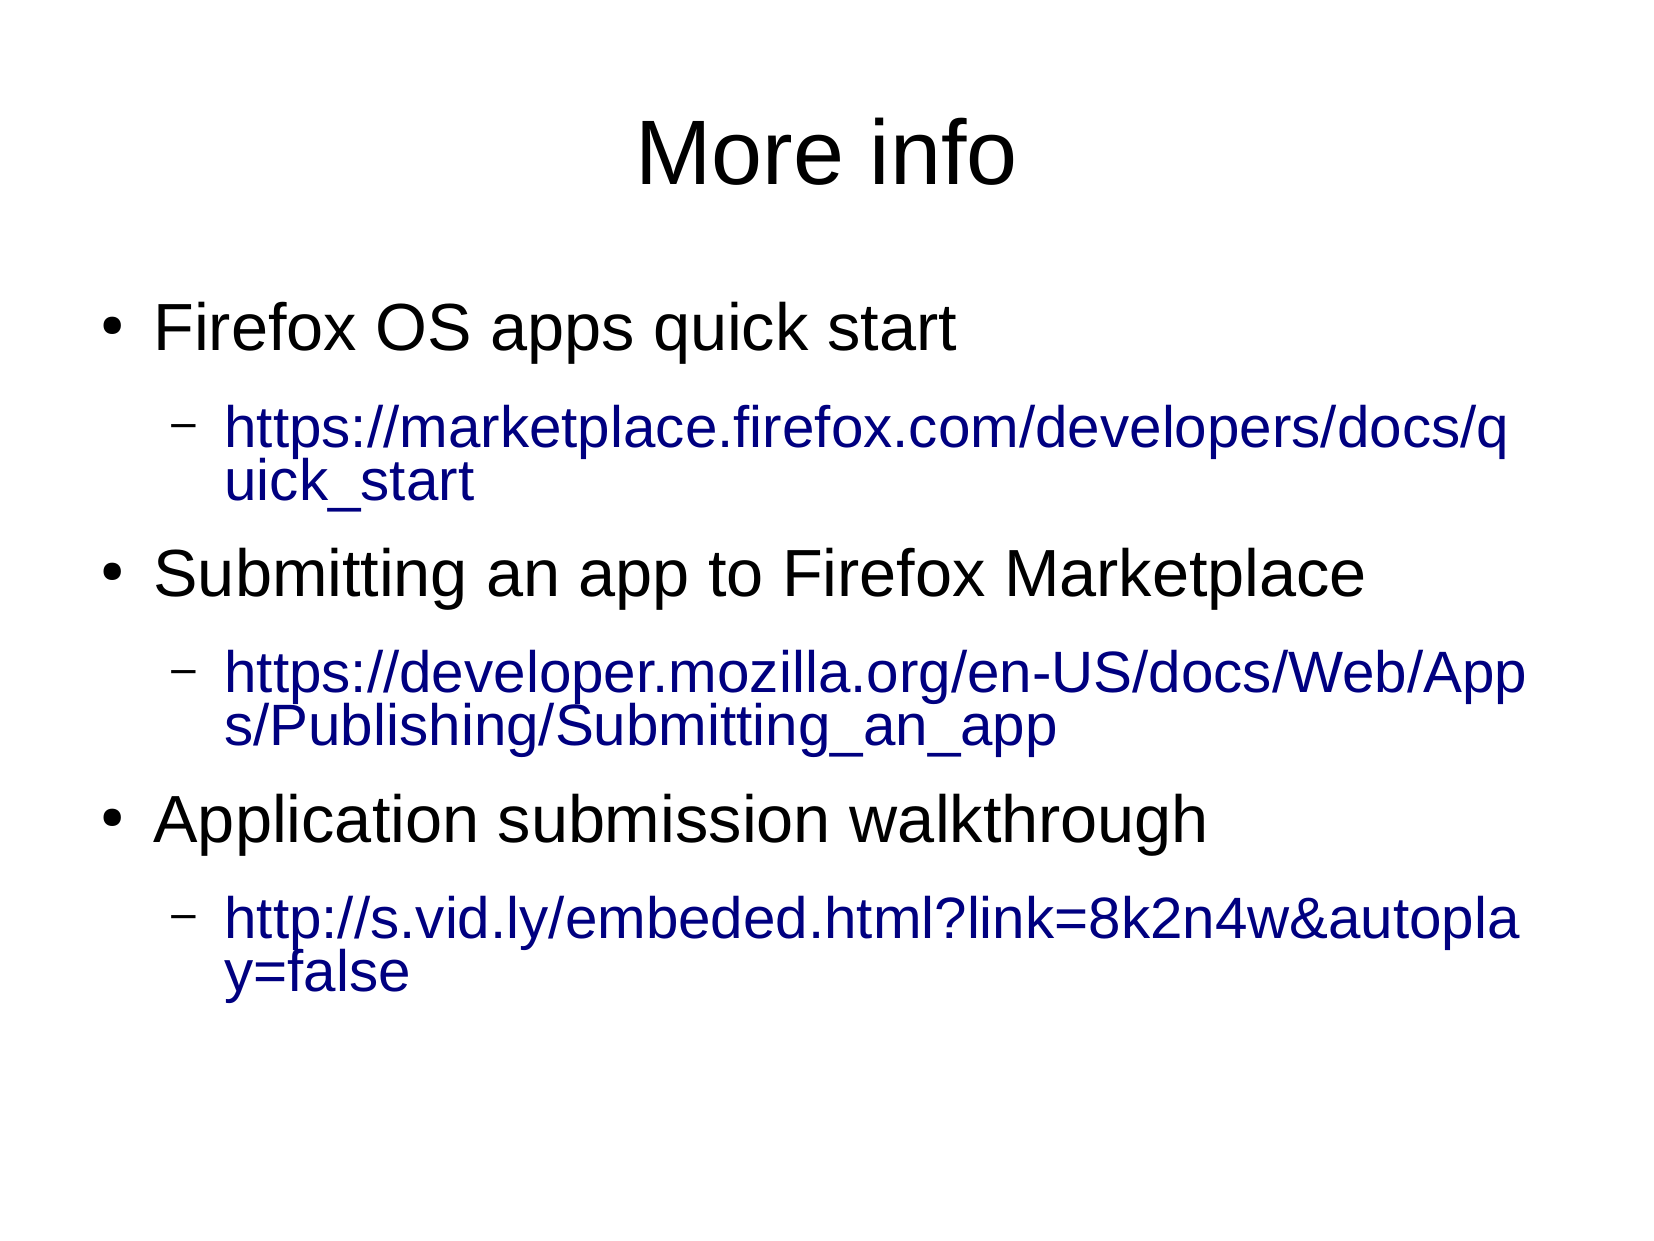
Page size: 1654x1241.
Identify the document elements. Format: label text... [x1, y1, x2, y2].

list Firefox OS apps quick start https://marketplace.firefox.com/developers/docs/quick_start Submitting an app to Firefox Marketplace https://developer.mozilla.org/en-US/docs/Web/Apps/Publishing/Submitting_an_app Application submission walkthrough http://s.vid.ly/embeded.html?link=8k2n4w&autoplay=false [82, 290, 1538, 1010]
title More info [82, 49, 1571, 257]
